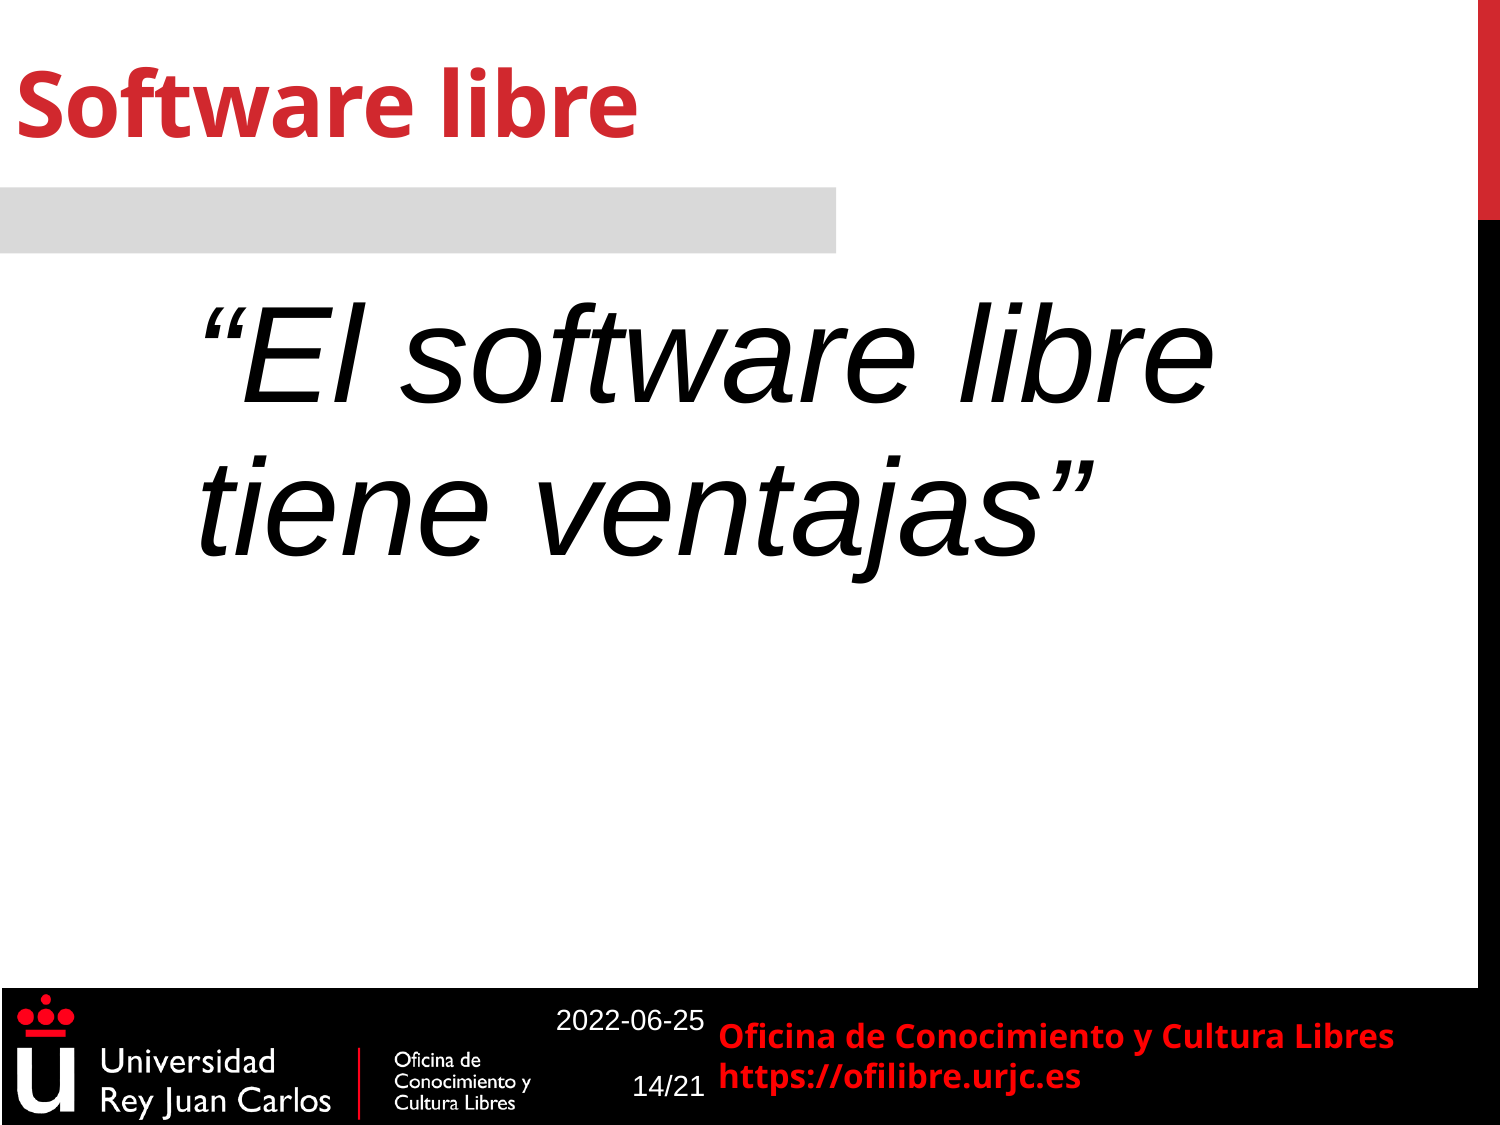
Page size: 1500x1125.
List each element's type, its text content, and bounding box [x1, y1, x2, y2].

text_box Software libre [0, 24, 1326, 172]
list “El software libre tiene ventajas” [180, 270, 1276, 721]
picture [17, 994, 531, 1120]
title [75, 7, 1425, 196]
